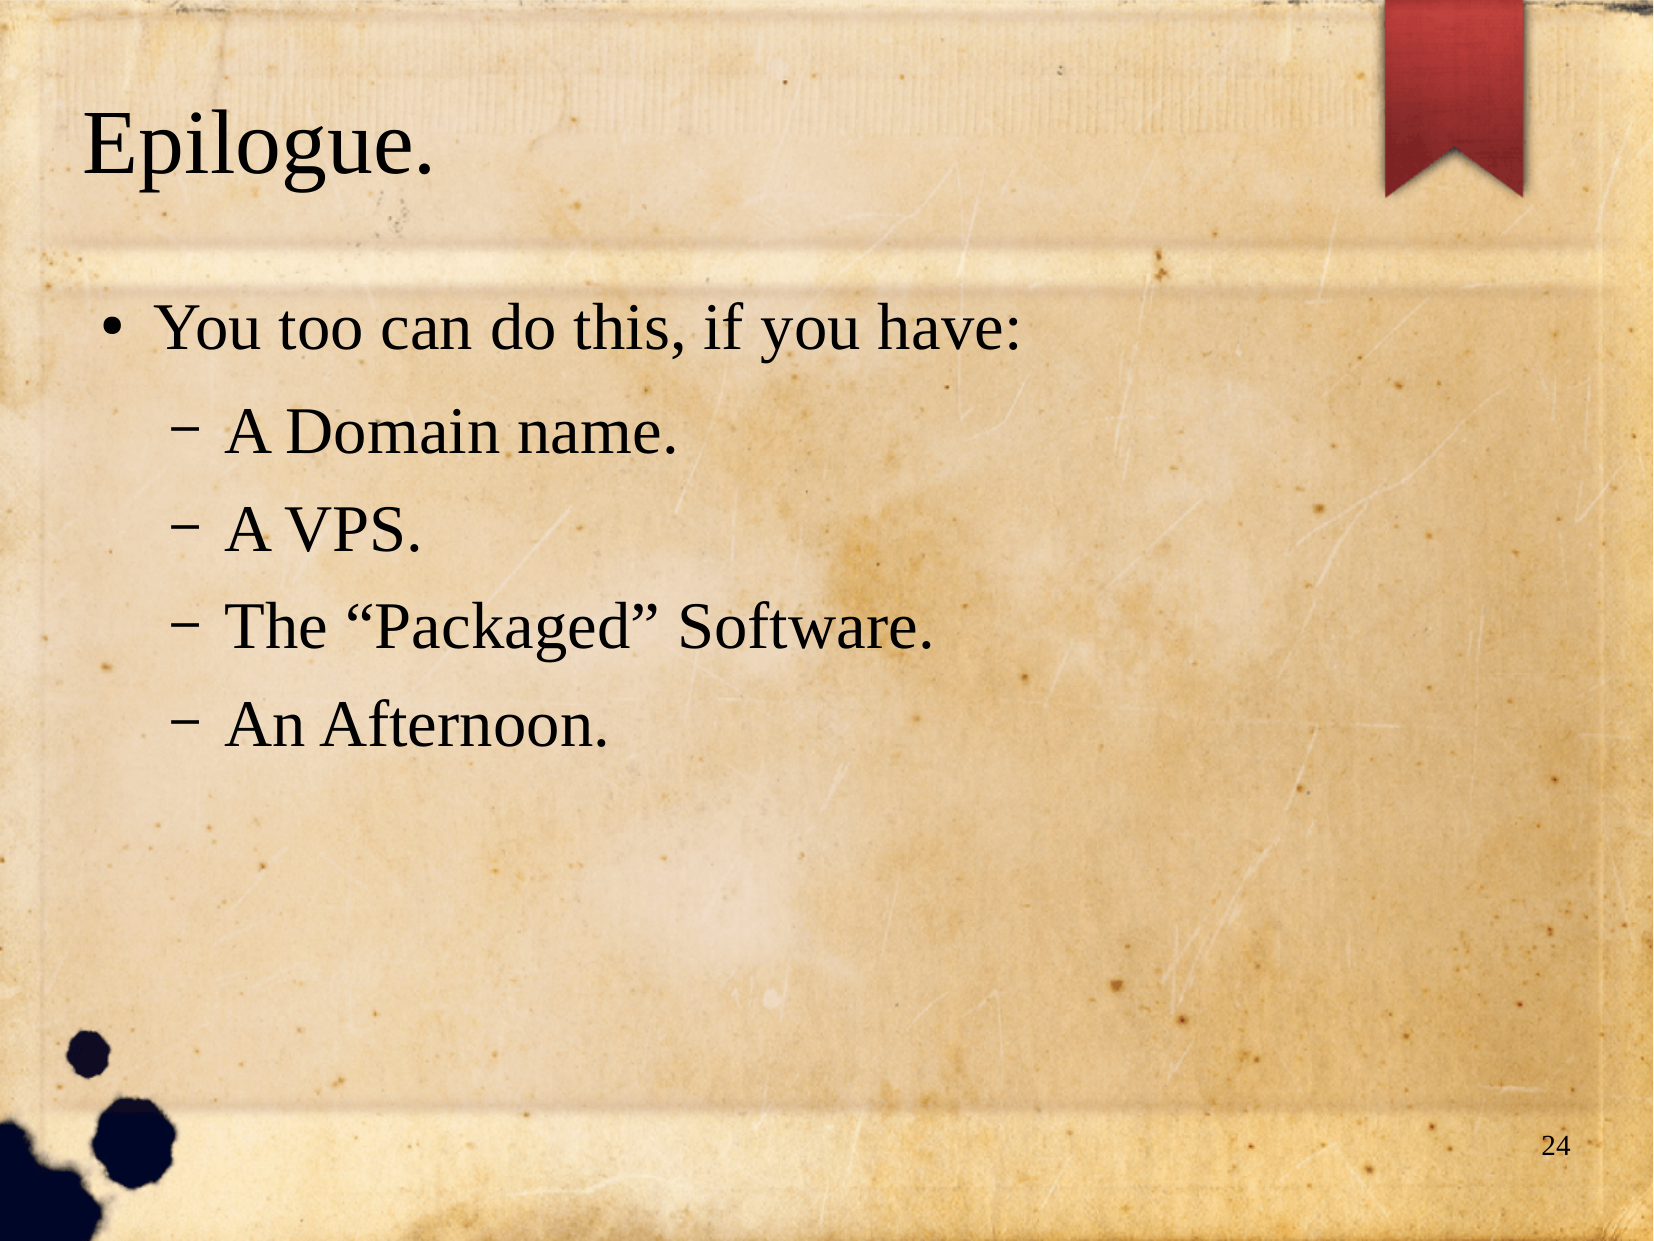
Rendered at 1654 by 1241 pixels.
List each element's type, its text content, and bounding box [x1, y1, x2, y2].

title Epilogue. [82, 49, 1347, 237]
list You too can do this, if you have: A Domain name. A VPS. The “Packaged” Software. An Afternoon. [82, 290, 1538, 1010]
picture [0, 0, 1654, 1241]
